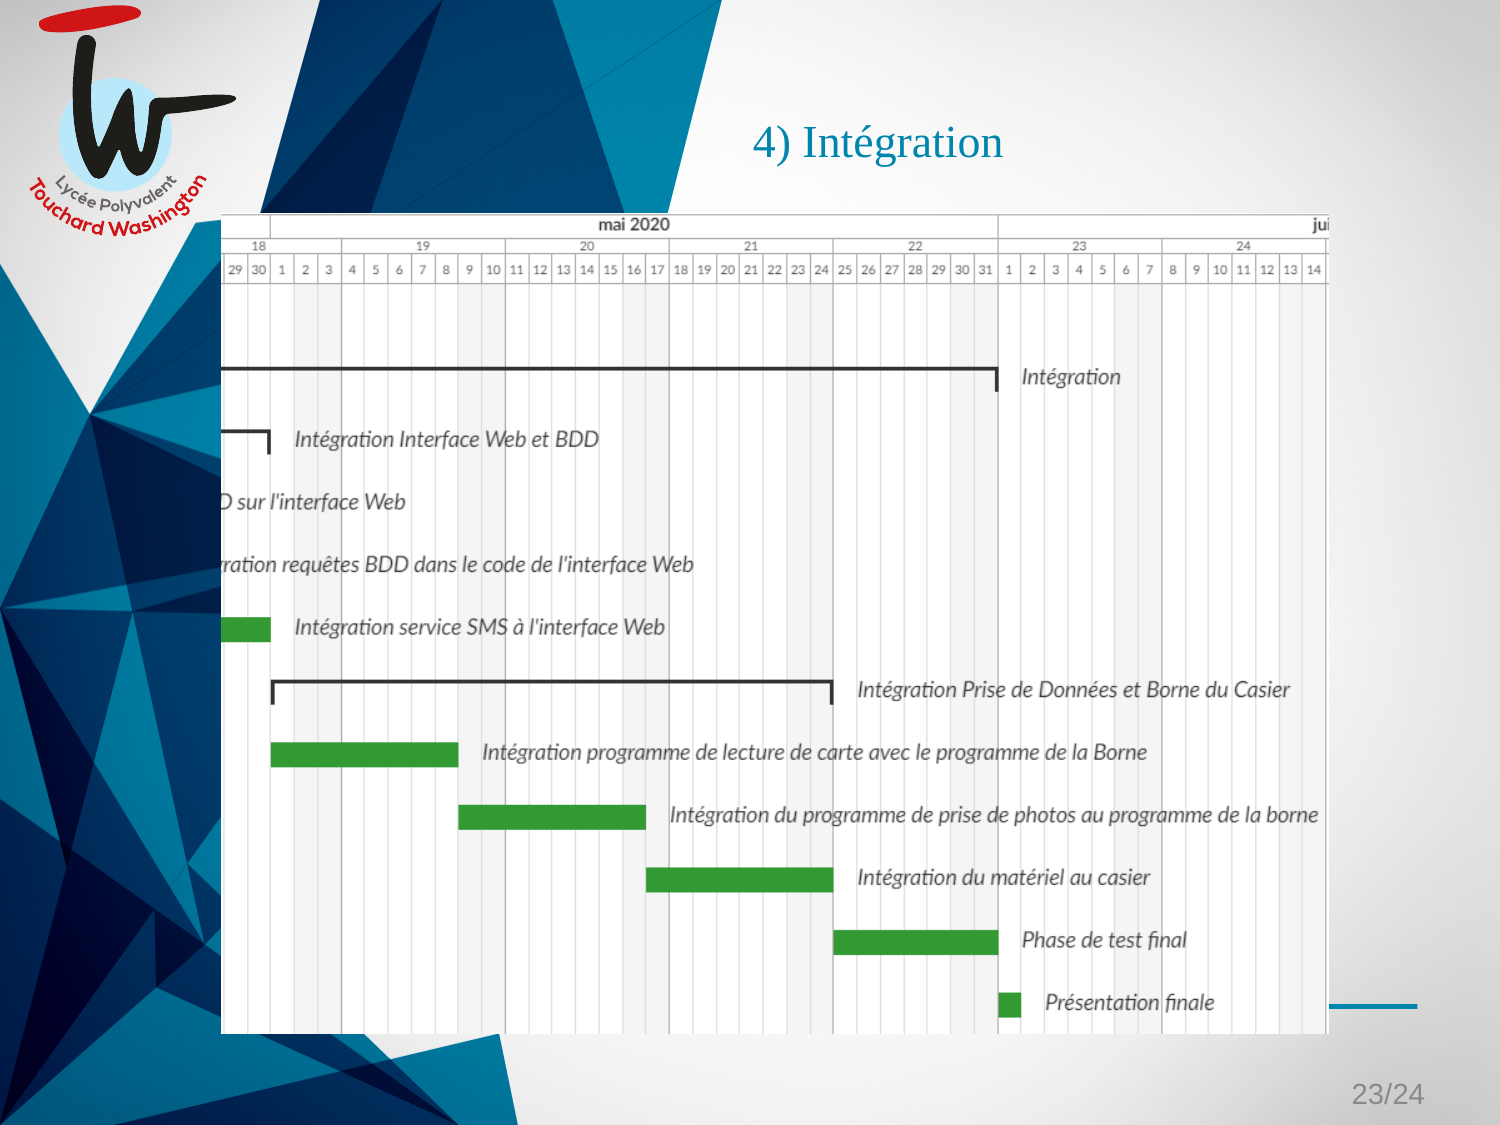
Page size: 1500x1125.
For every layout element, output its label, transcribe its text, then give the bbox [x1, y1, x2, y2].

title 4) Intégration [287, 48, 1004, 213]
picture [0, 0, 1500, 1125]
